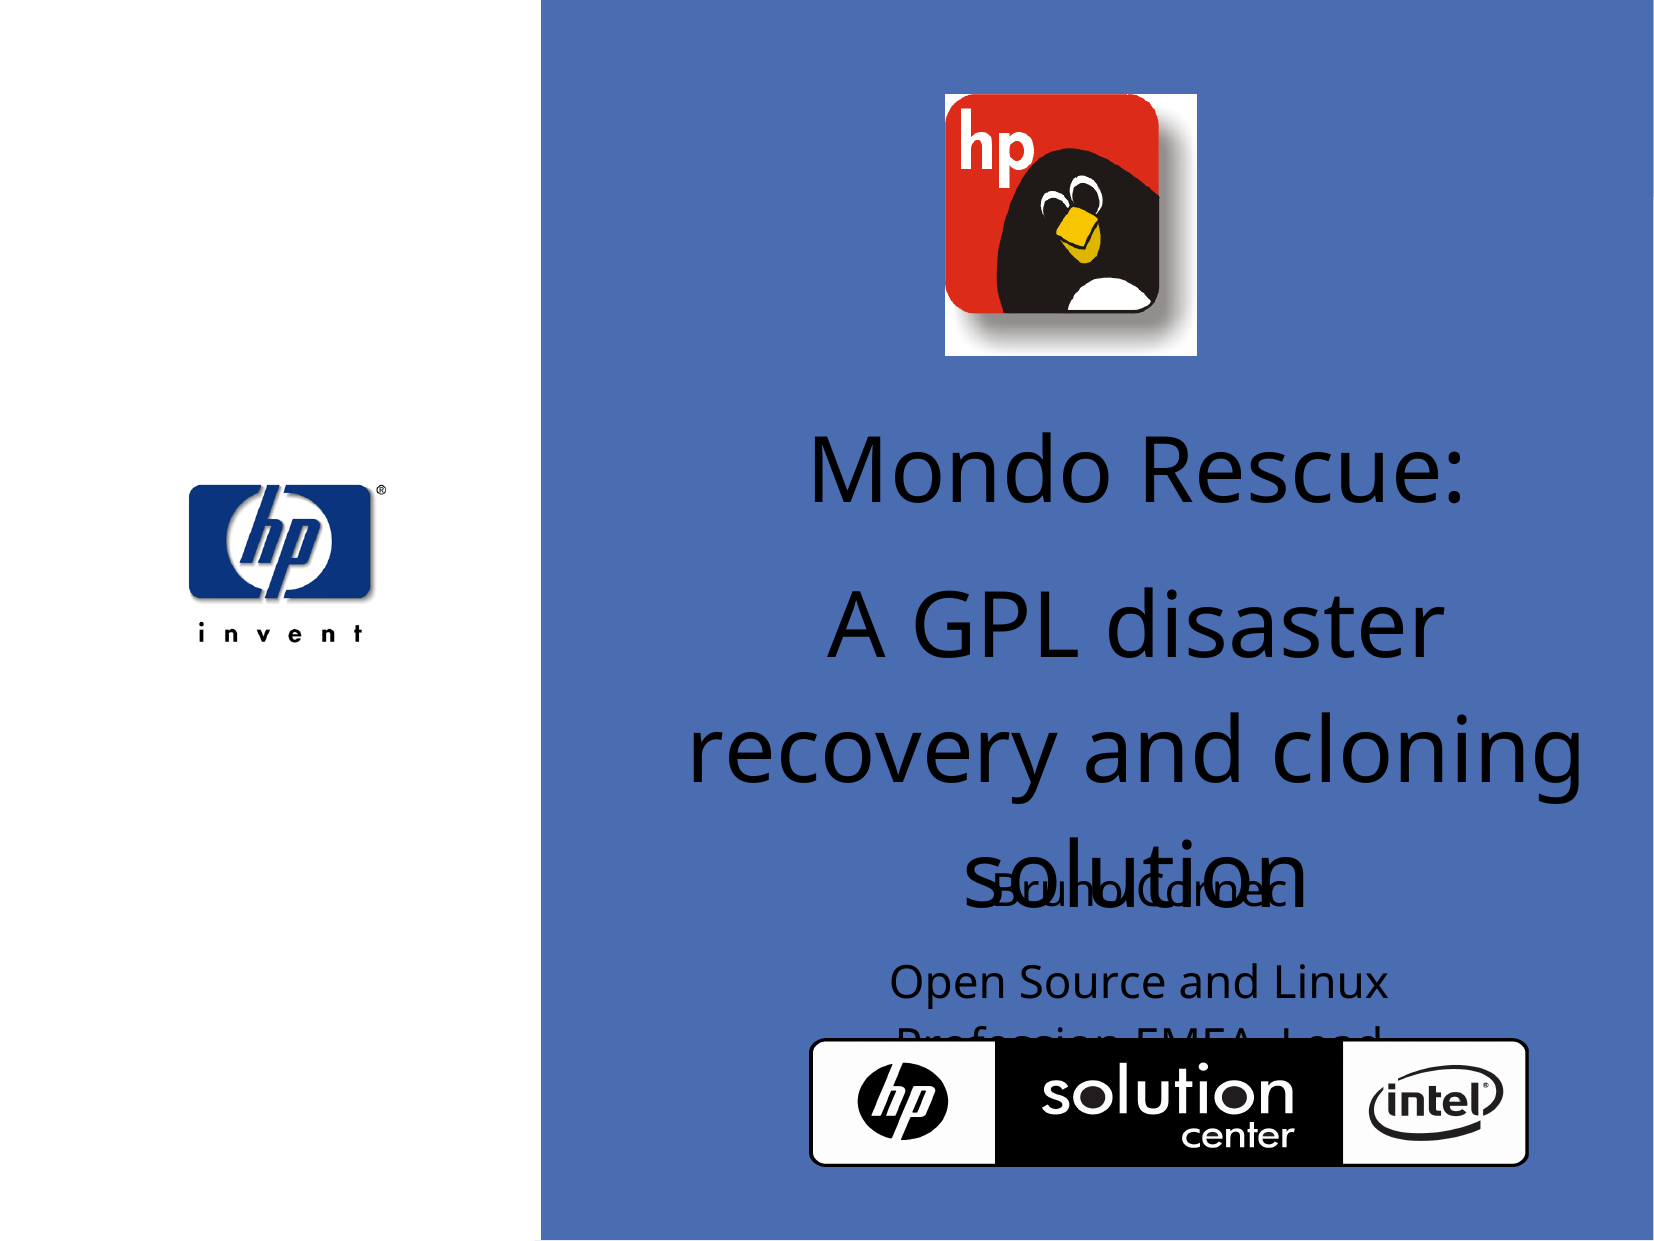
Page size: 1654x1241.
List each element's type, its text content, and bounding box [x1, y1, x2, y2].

text_box [0, 0, 1654, 1241]
picture [945, 94, 1197, 214]
picture [186, 478, 388, 644]
list Bruno Cornec Open Source and Linux Profession EMEA Lead [695, 771, 1501, 1050]
picture [809, 1038, 1529, 1167]
list Mondo Rescue: A GPL disaster recovery and cloning solution [582, 214, 1610, 839]
